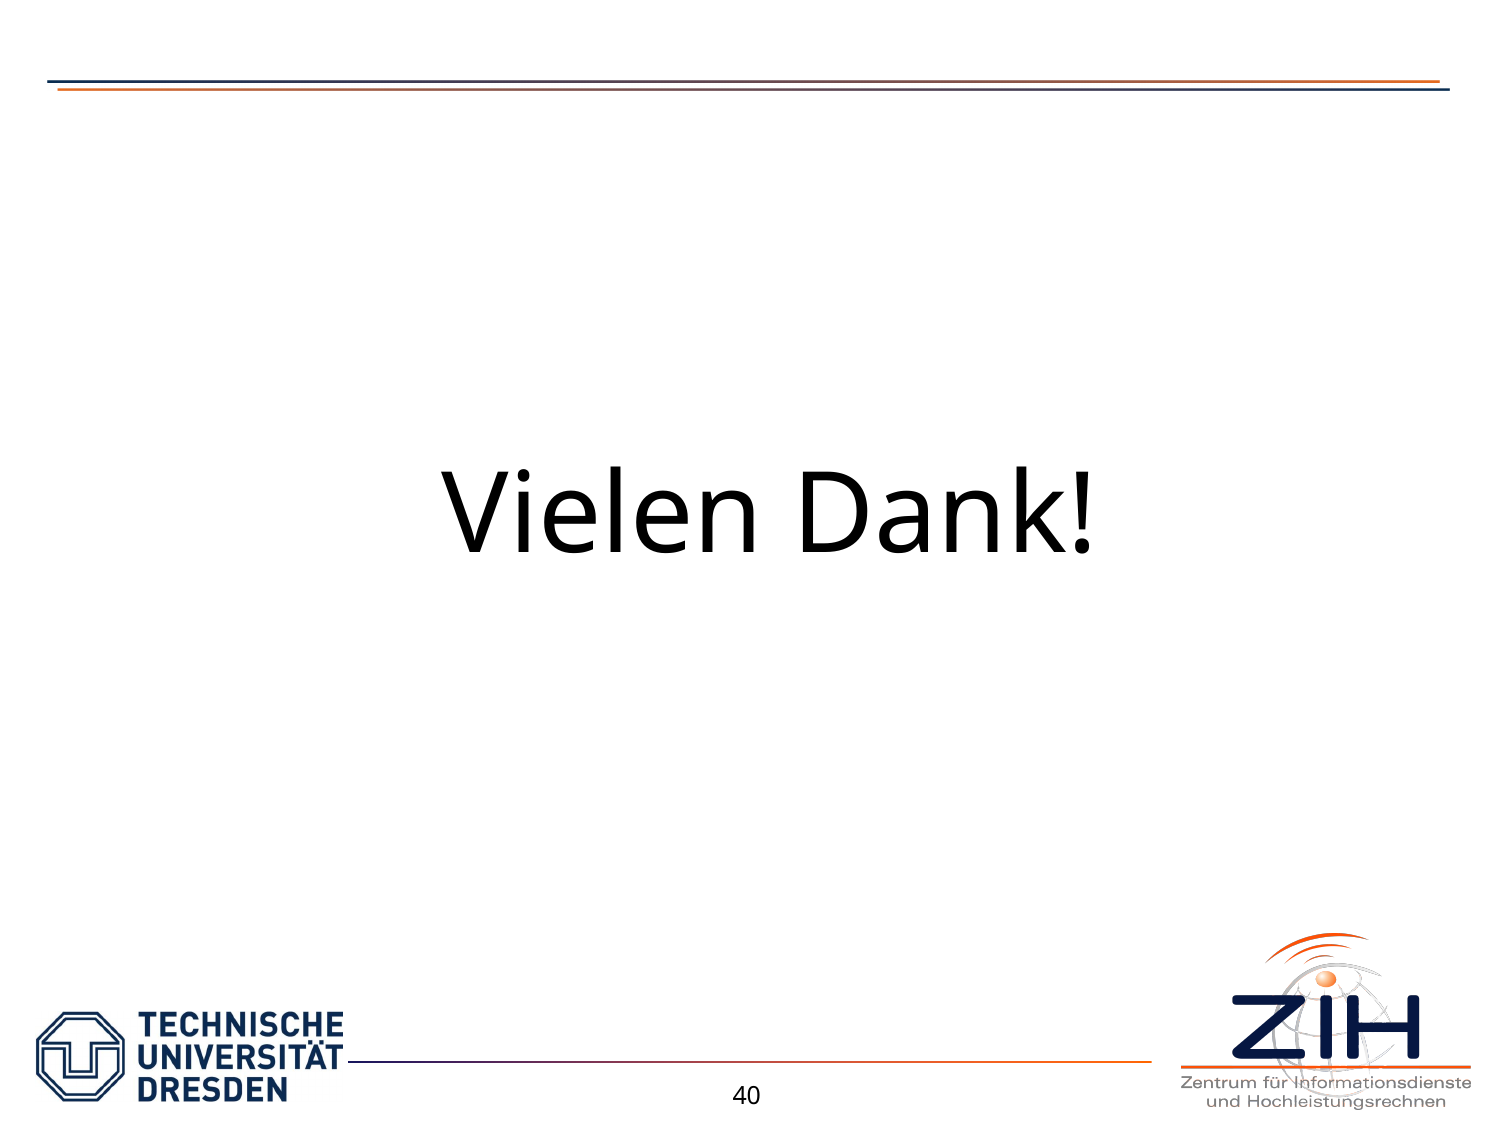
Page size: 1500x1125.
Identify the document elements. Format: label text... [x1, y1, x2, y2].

picture [35, 1011, 343, 1102]
picture [47, 80, 1450, 91]
subtitle Vielen Dank! [29, 118, 1471, 901]
picture [1181, 933, 1471, 1110]
